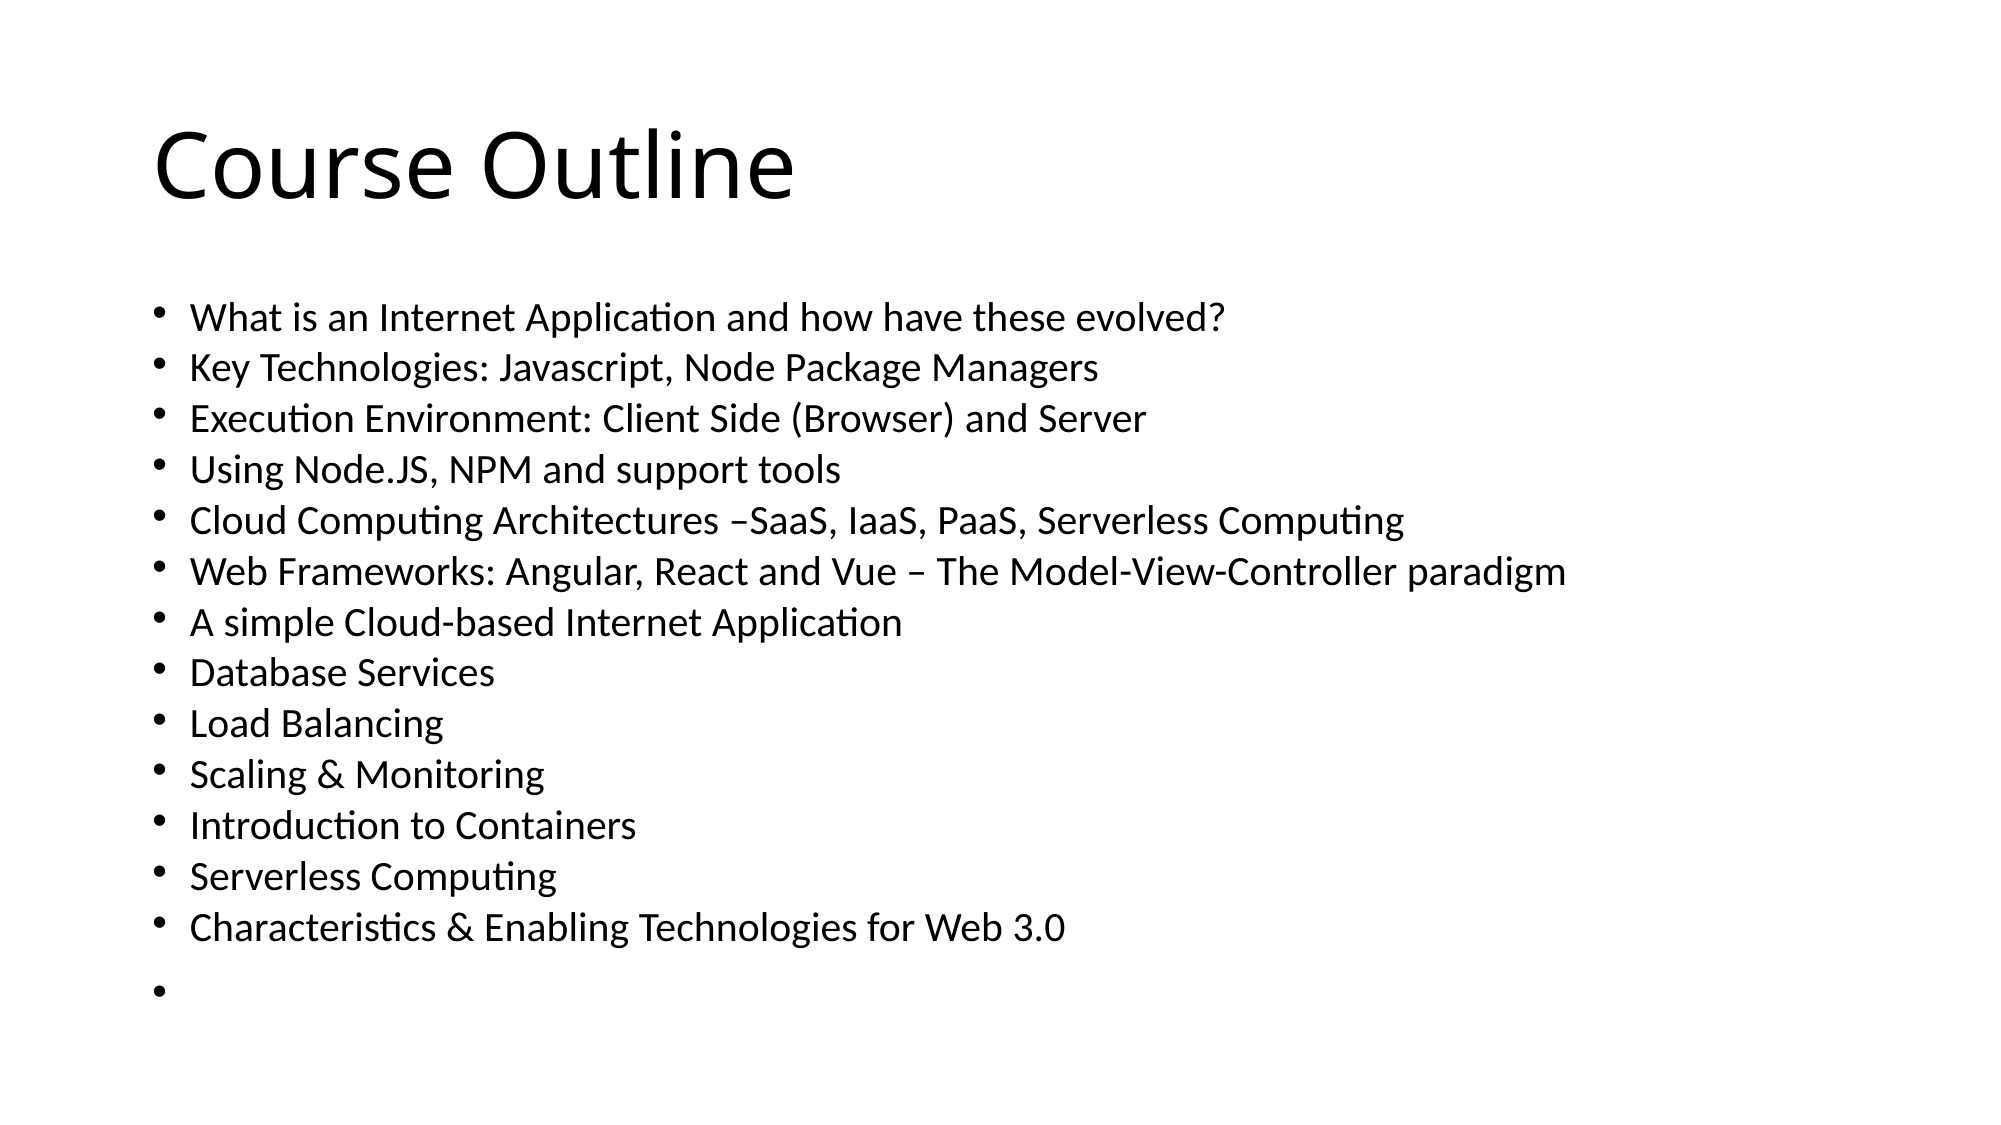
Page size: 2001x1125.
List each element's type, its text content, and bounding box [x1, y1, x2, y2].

title Course Outline [137, 59, 1863, 278]
list What is an Internet Application and how have these evolved? Key Technologies: Javascript, Node Package Managers Execution Environment: Client Side (Browser) and Server Using Node.JS, NPM and support tools Cloud Computing Architectures –SaaS, IaaS, PaaS, Serverless Computing Web Frameworks: Angular, React and Vue – The Model-View-Controller paradigm A simple Cloud-based Internet Application Database Services Load Balancing Scaling & Monitoring Introduction to Containers Serverless Computing Characteristics & Enabling Technologies for Web 3.0 [137, 299, 1863, 1014]
